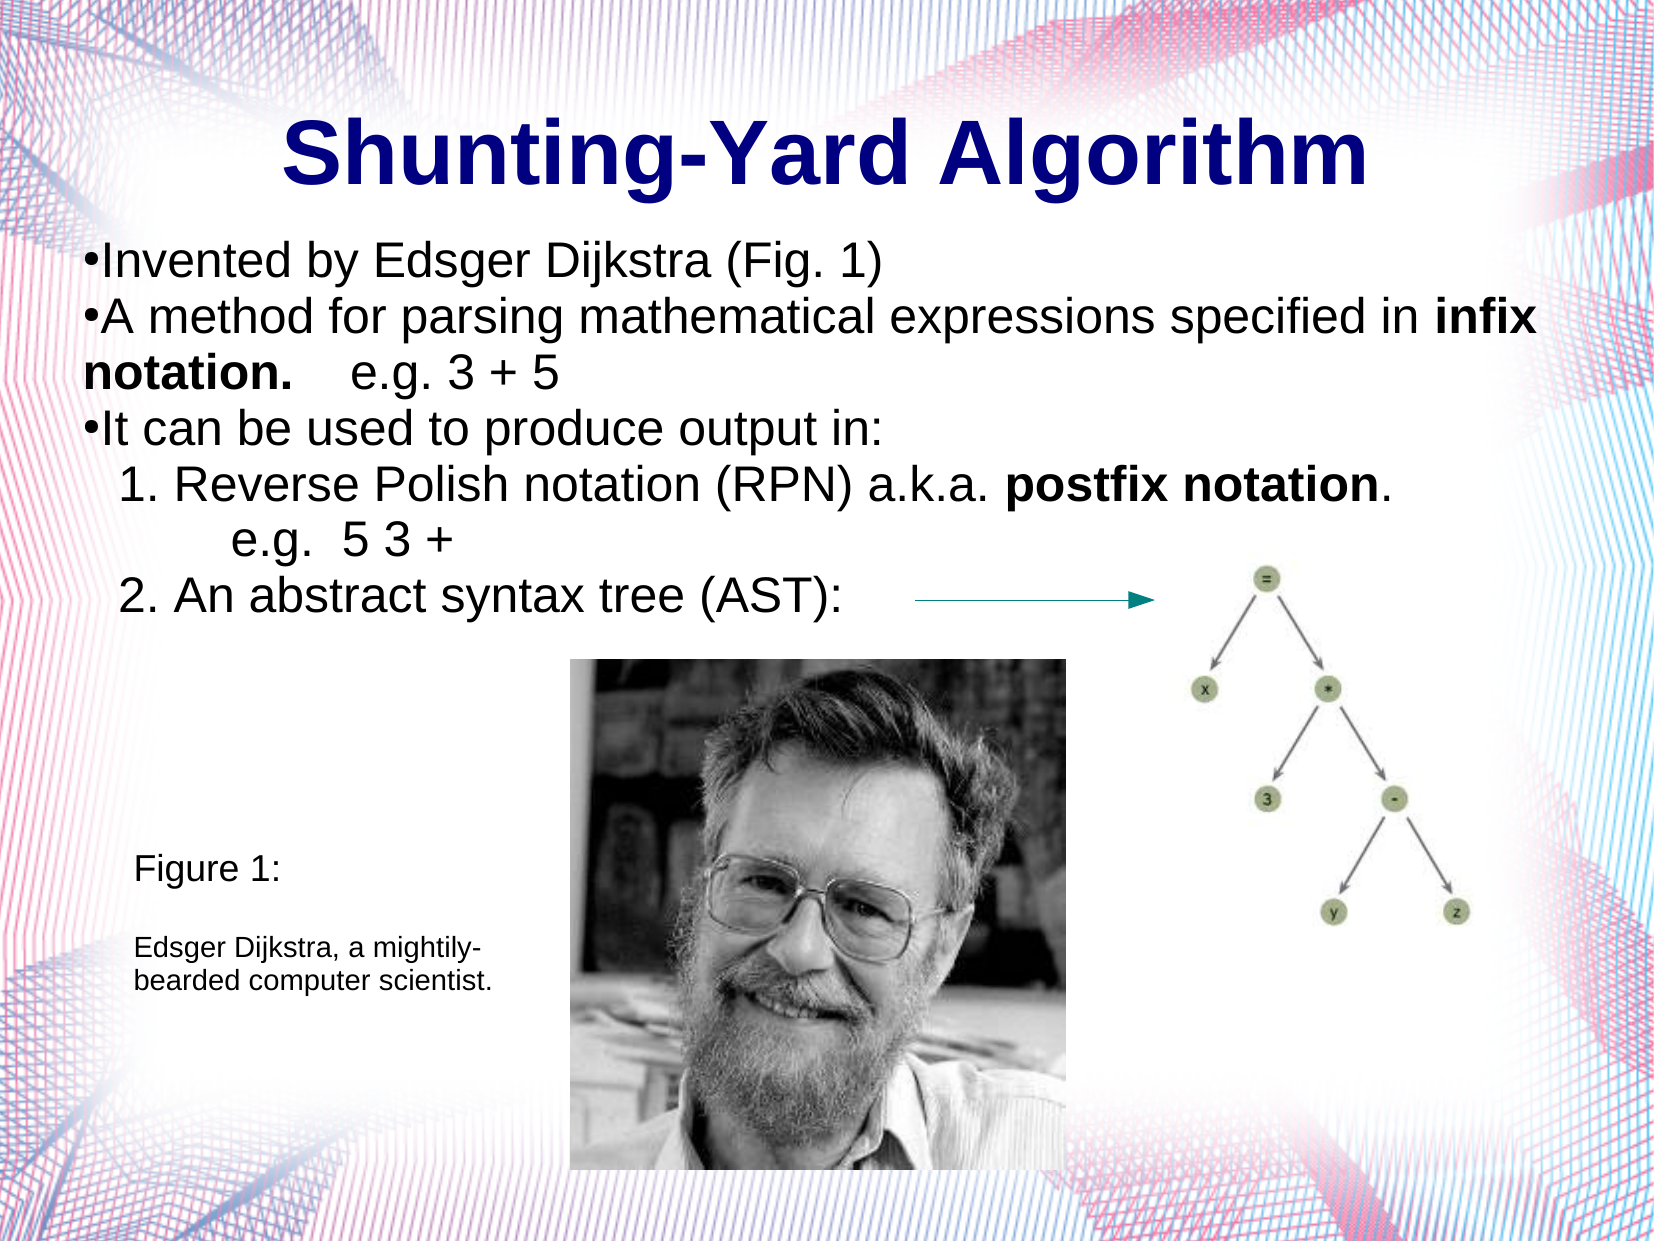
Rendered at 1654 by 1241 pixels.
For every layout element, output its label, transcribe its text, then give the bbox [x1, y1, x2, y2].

picture [0, 0, 1654, 1241]
title Shunting-Yard Algorithm [82, 49, 1571, 225]
subtitle Invented by Edsger Dijkstra (Fig. 1) A method for parsing mathematical expressions specified in infix notation. e.g. 3 + 5 It can be used to produce output in: Reverse Polish notation (RPN) a.k.a. postfix notation. e.g. 5 3 + An abstract syntax tree (AST): [82, 225, 1571, 631]
text_box Figure 1: Edsger Dijkstra, a mightily-bearded computer scientist. [118, 840, 571, 1186]
